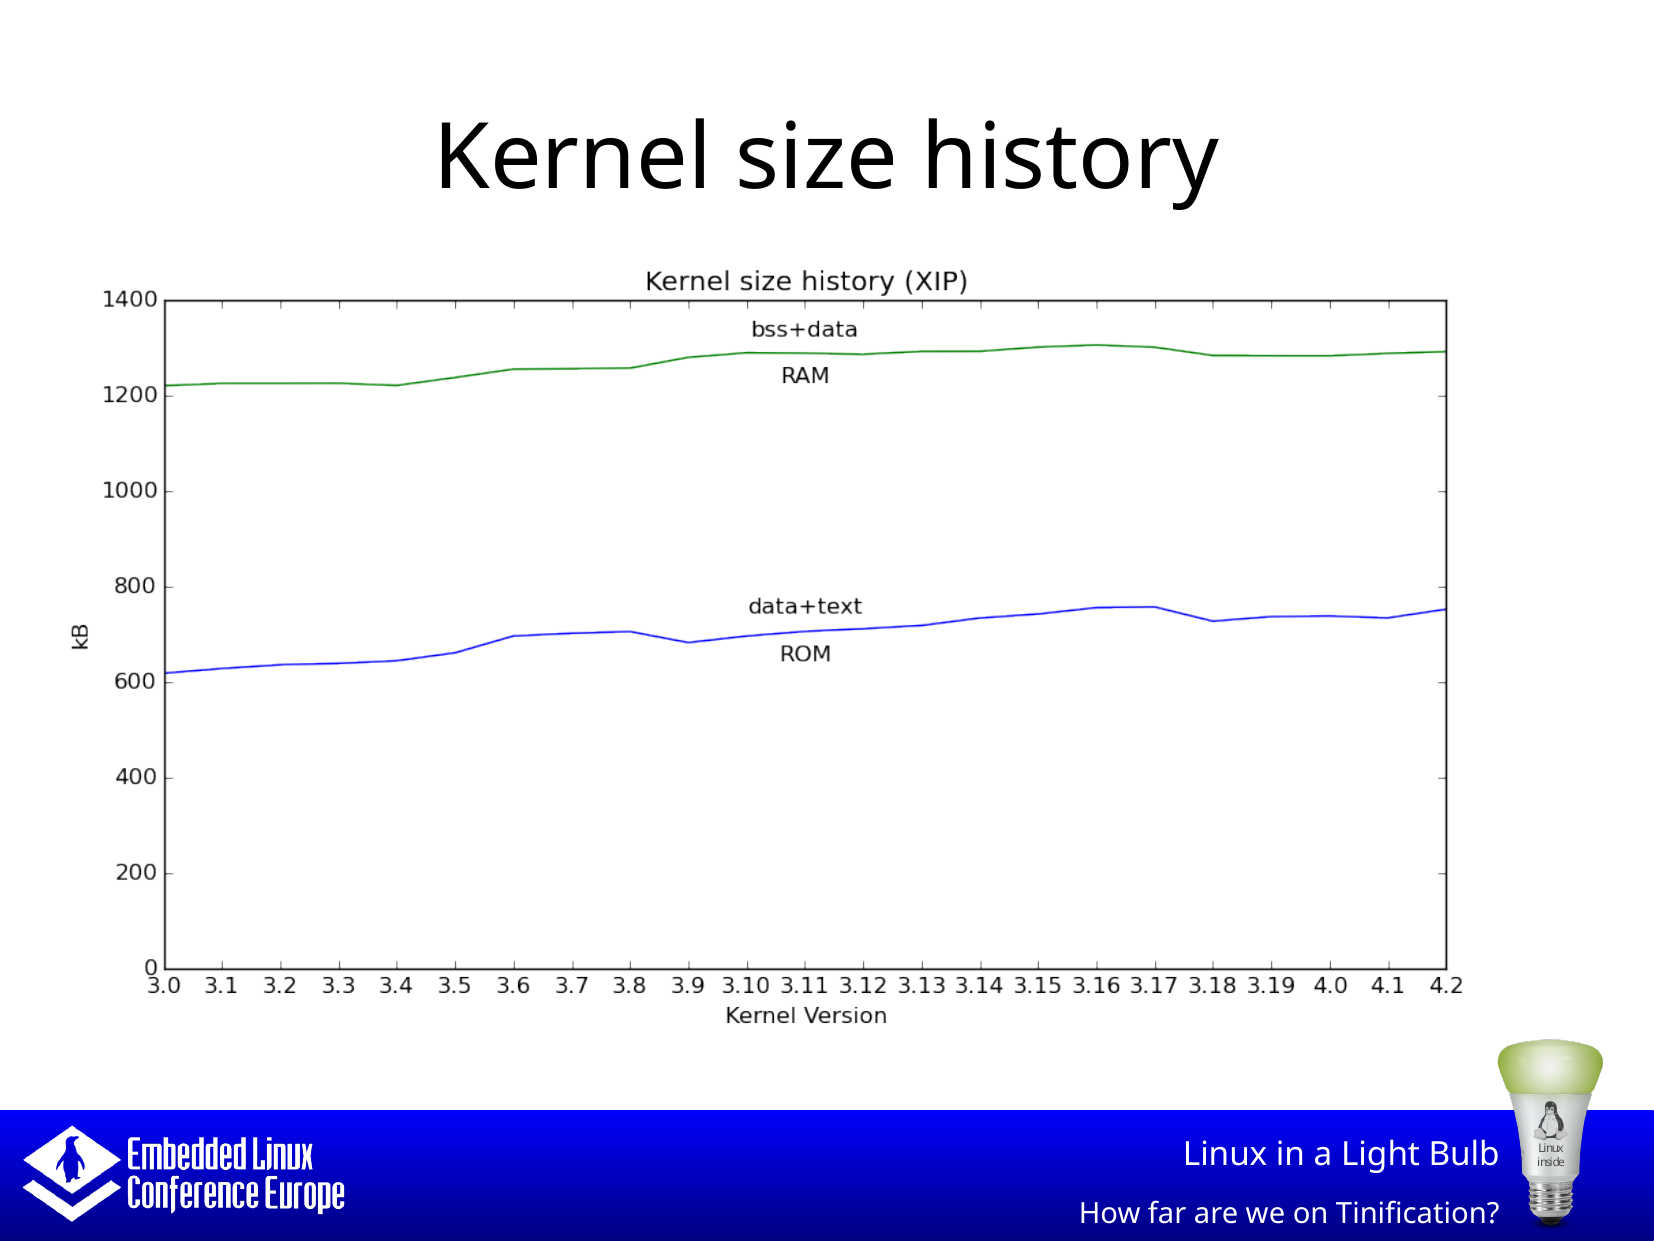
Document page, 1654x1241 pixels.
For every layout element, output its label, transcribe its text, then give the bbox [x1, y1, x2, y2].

picture [18, 1120, 349, 1226]
title Kernel size history [82, 49, 1571, 217]
picture [0, 217, 1611, 1053]
